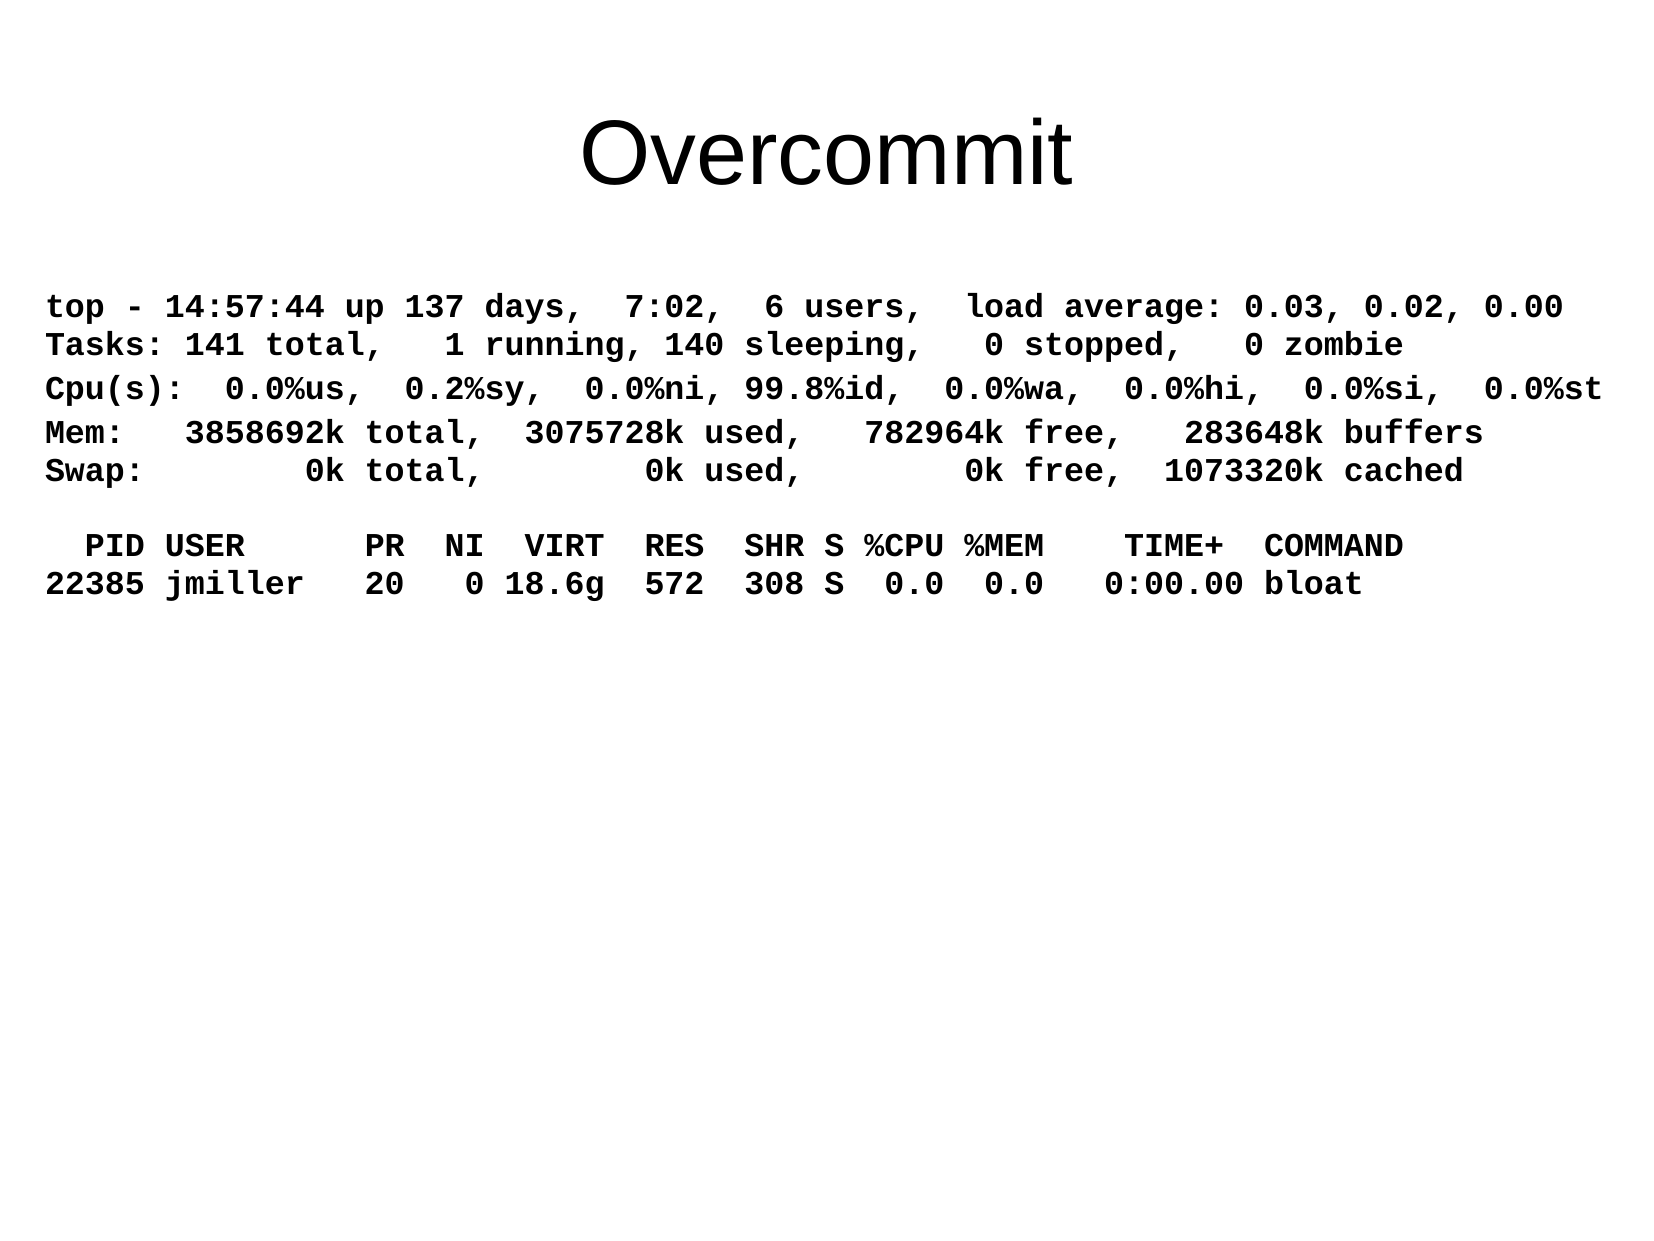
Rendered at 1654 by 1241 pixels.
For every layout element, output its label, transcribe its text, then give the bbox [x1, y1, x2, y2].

list top - 14:57:44 up 137 days, 7:02, 6 users, load average: 0.03, 0.02, 0.00 Tasks: 141 total, 1 running, 140 sleeping, 0 stopped, 0 zombie Cpu(s): 0.0%us, 0.2%sy, 0.0%ni, 99.8%id, 0.0%wa, 0.0%hi, 0.0%si, 0.0%st Mem: 3858692k total, 3075728k used, 782964k free, 283648k buffers Swap: 0k total, 0k used, 0k free, 1073320k cached PID USER PR NI VIRT RES SHR S %CPU %MEM TIME+ COMMAND 22385 jmiller 20 0 18.6g 572 308 S 0.0 0.0 0:00.00 bloat [45, 290, 1606, 681]
title Overcommit [82, 49, 1571, 257]
